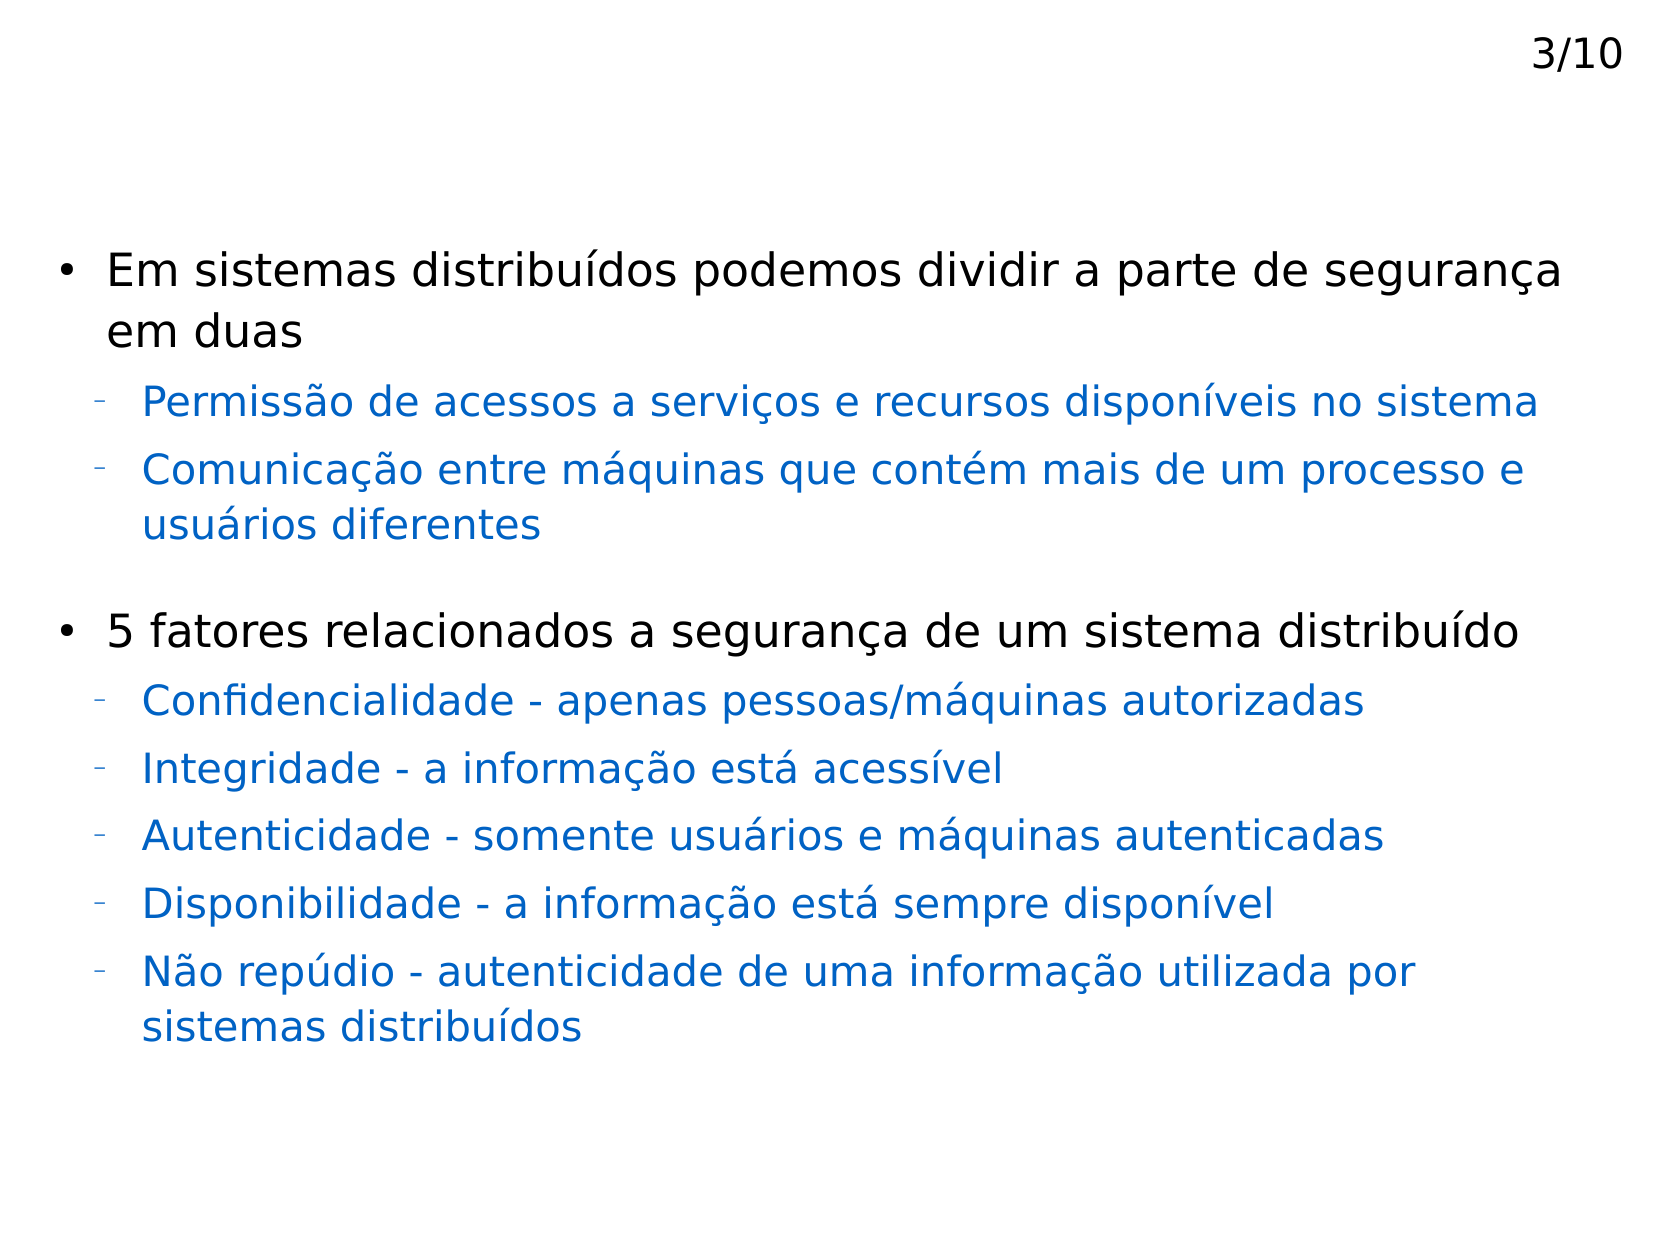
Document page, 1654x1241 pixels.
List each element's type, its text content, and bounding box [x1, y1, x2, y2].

list Em sistemas distribuídos podemos dividir a parte de segurança em duas Permissão de acessos a serviços e recursos disponíveis no sistema Comunicação entre máquinas que contém mais de um processo e usuários diferentes 5 fatores relacionados a segurança de um sistema distribuído Confidencialidade - apenas pessoas/máquinas autorizadas Integridade - a informação está acessível Autenticidade - somente usuários e máquinas autenticadas Disponibilidade - a informação está sempre disponível Não repúdio - autenticidade de uma informação utilizada por sistemas distribuídos [59, 236, 1595, 1211]
